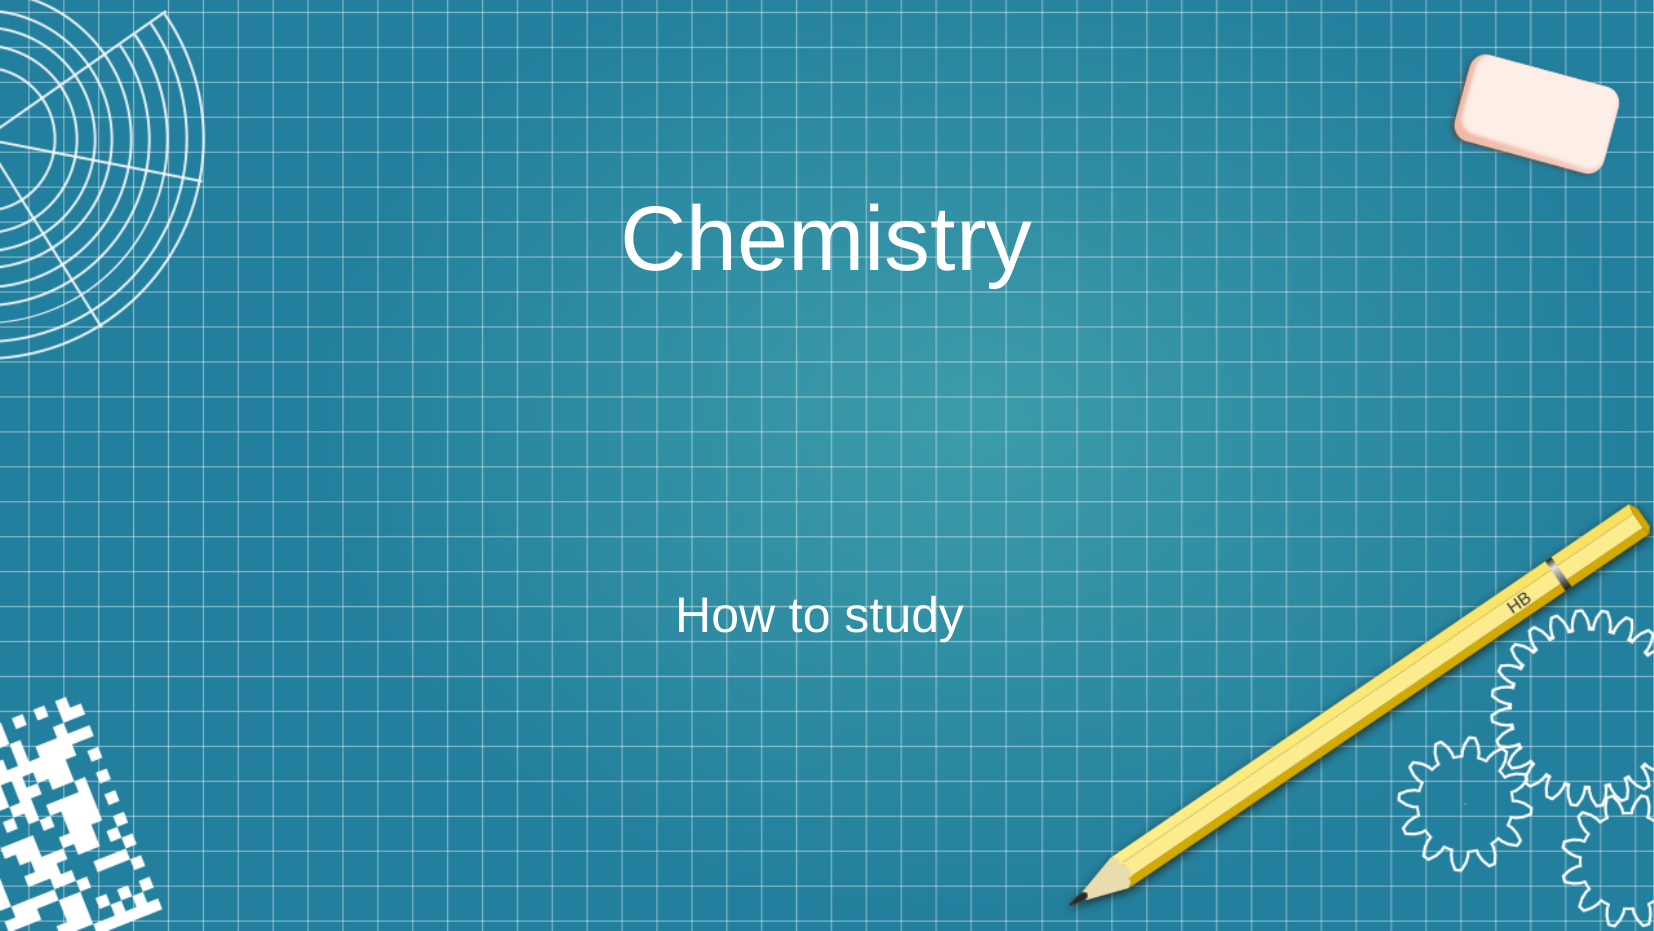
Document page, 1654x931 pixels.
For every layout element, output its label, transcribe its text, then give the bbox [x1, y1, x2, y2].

picture [0, 0, 1654, 931]
subtitle How to study [82, 389, 1571, 842]
title Chemistry [82, 132, 1571, 346]
